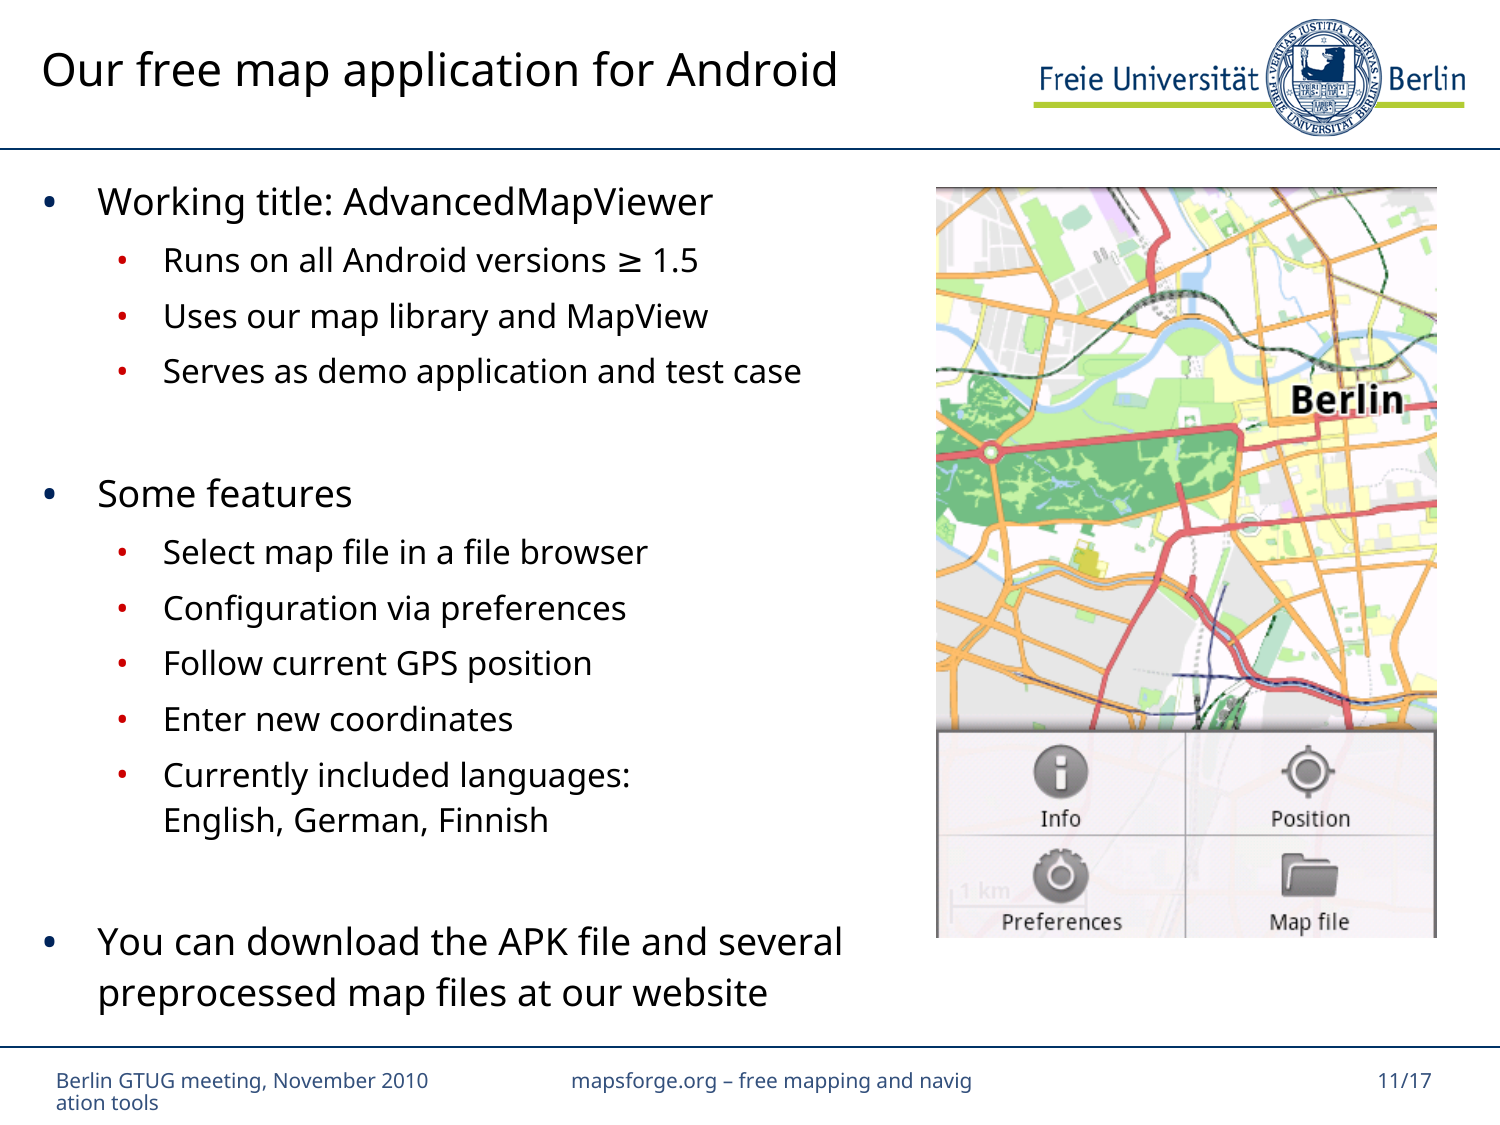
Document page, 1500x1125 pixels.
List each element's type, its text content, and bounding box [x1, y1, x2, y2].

list Working title: AdvancedMapViewer Runs on all Android versions ≥ 1.5 Uses our map library and MapView Serves as demo application and test case Some features Select map file in a file browser Configuration via preferences Follow current GPS position Enter new coordinates Currently included languages: English, German, Finnish You can download the APK file and several preprocessed map files at our website [41, 175, 1447, 943]
picture [936, 187, 1437, 938]
title Our free map application for Android [41, 0, 1016, 138]
picture [1033, 19, 1470, 137]
